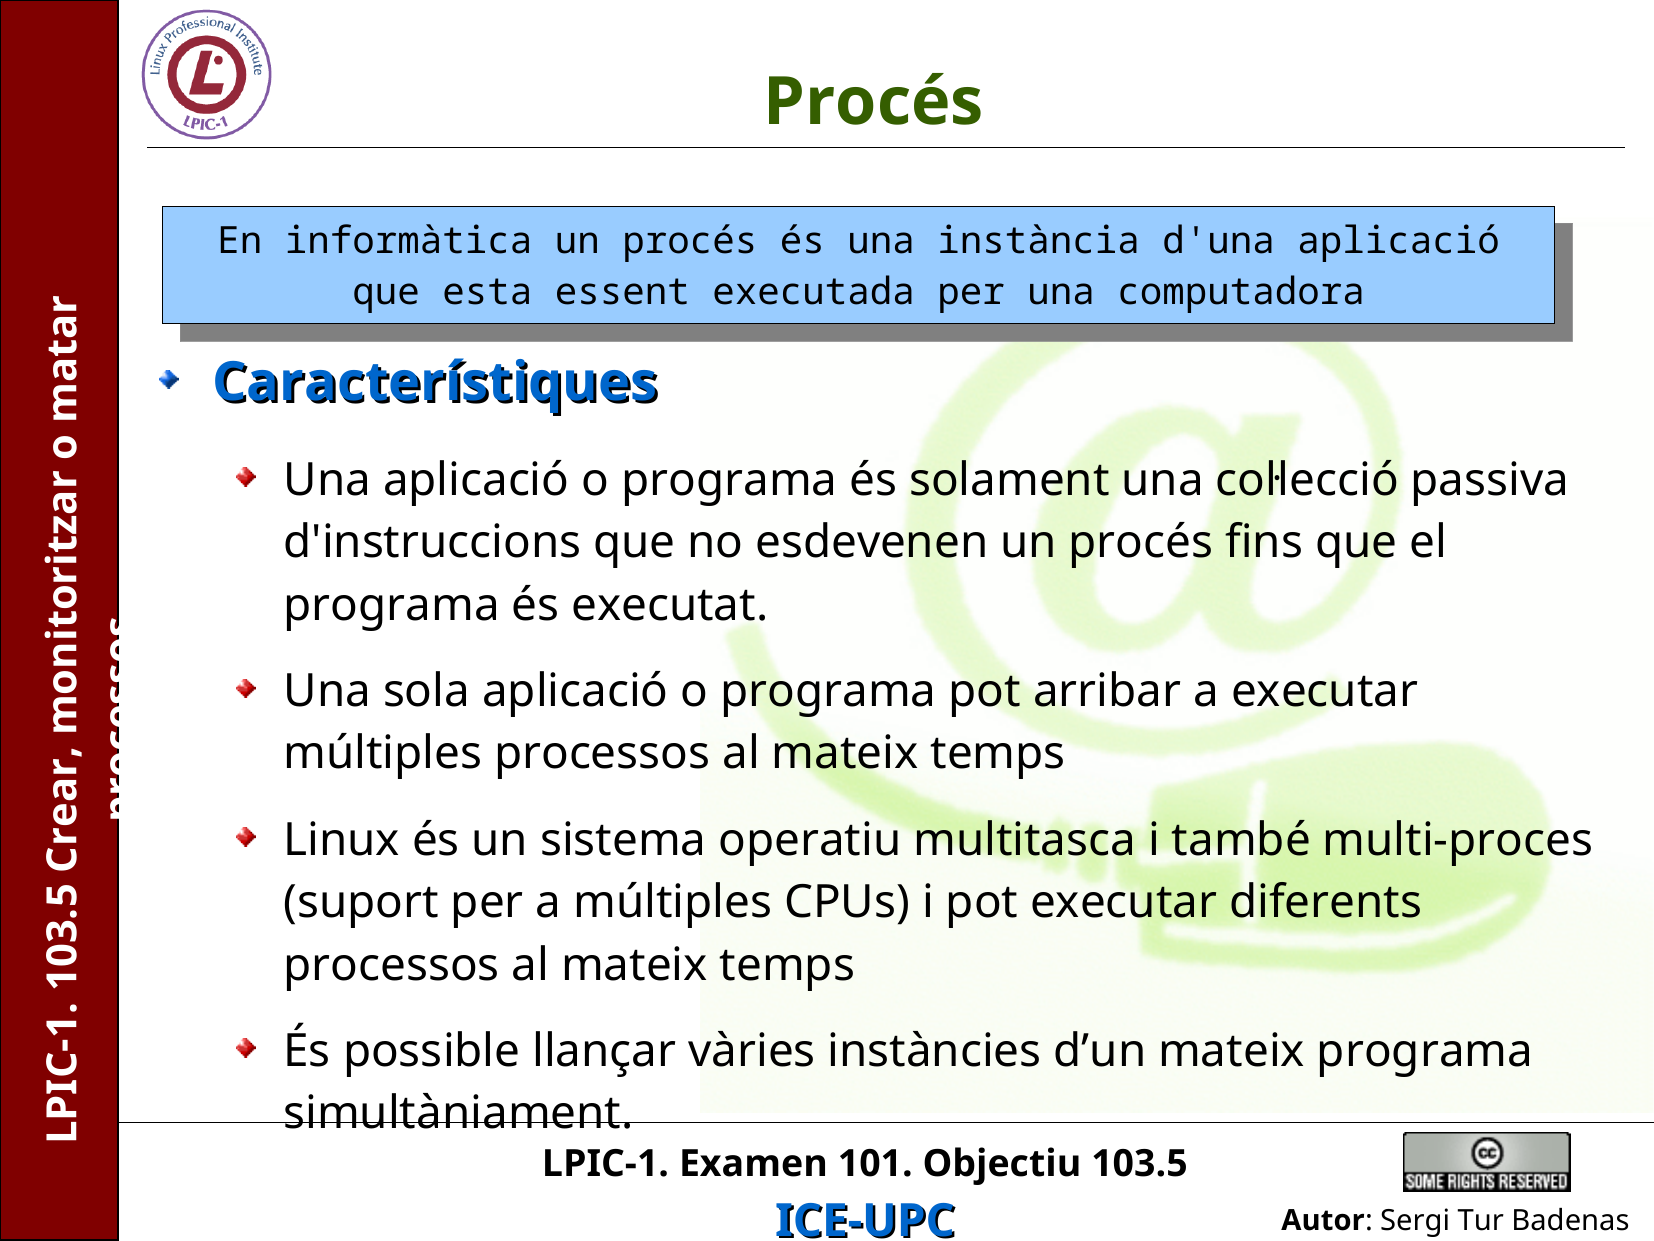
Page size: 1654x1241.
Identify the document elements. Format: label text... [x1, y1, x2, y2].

list Característiques Una aplicació o programa és solament una col·lecció passiva d'instruccions que no esdevenen un procés fins que el programa és executat. Una sola aplicació o programa pot arribar a executar múltiples processos al mateix temps Linux és un sistema operatiu multitasca i també multi-proces (suport per a múltiples CPUs) i pot executar diferents processos al mateix temps És possible llançar vàries instàncies d’un mateix programa simultàniament. [141, 342, 1630, 1109]
picture [1403, 1132, 1571, 1192]
text_box En informàtica un procés és una instància d'una aplicació que esta essent executada per una computadora [162, 206, 1555, 319]
picture [135, 5, 277, 55]
picture [700, 217, 1654, 1113]
title Procés [129, 55, 1619, 142]
